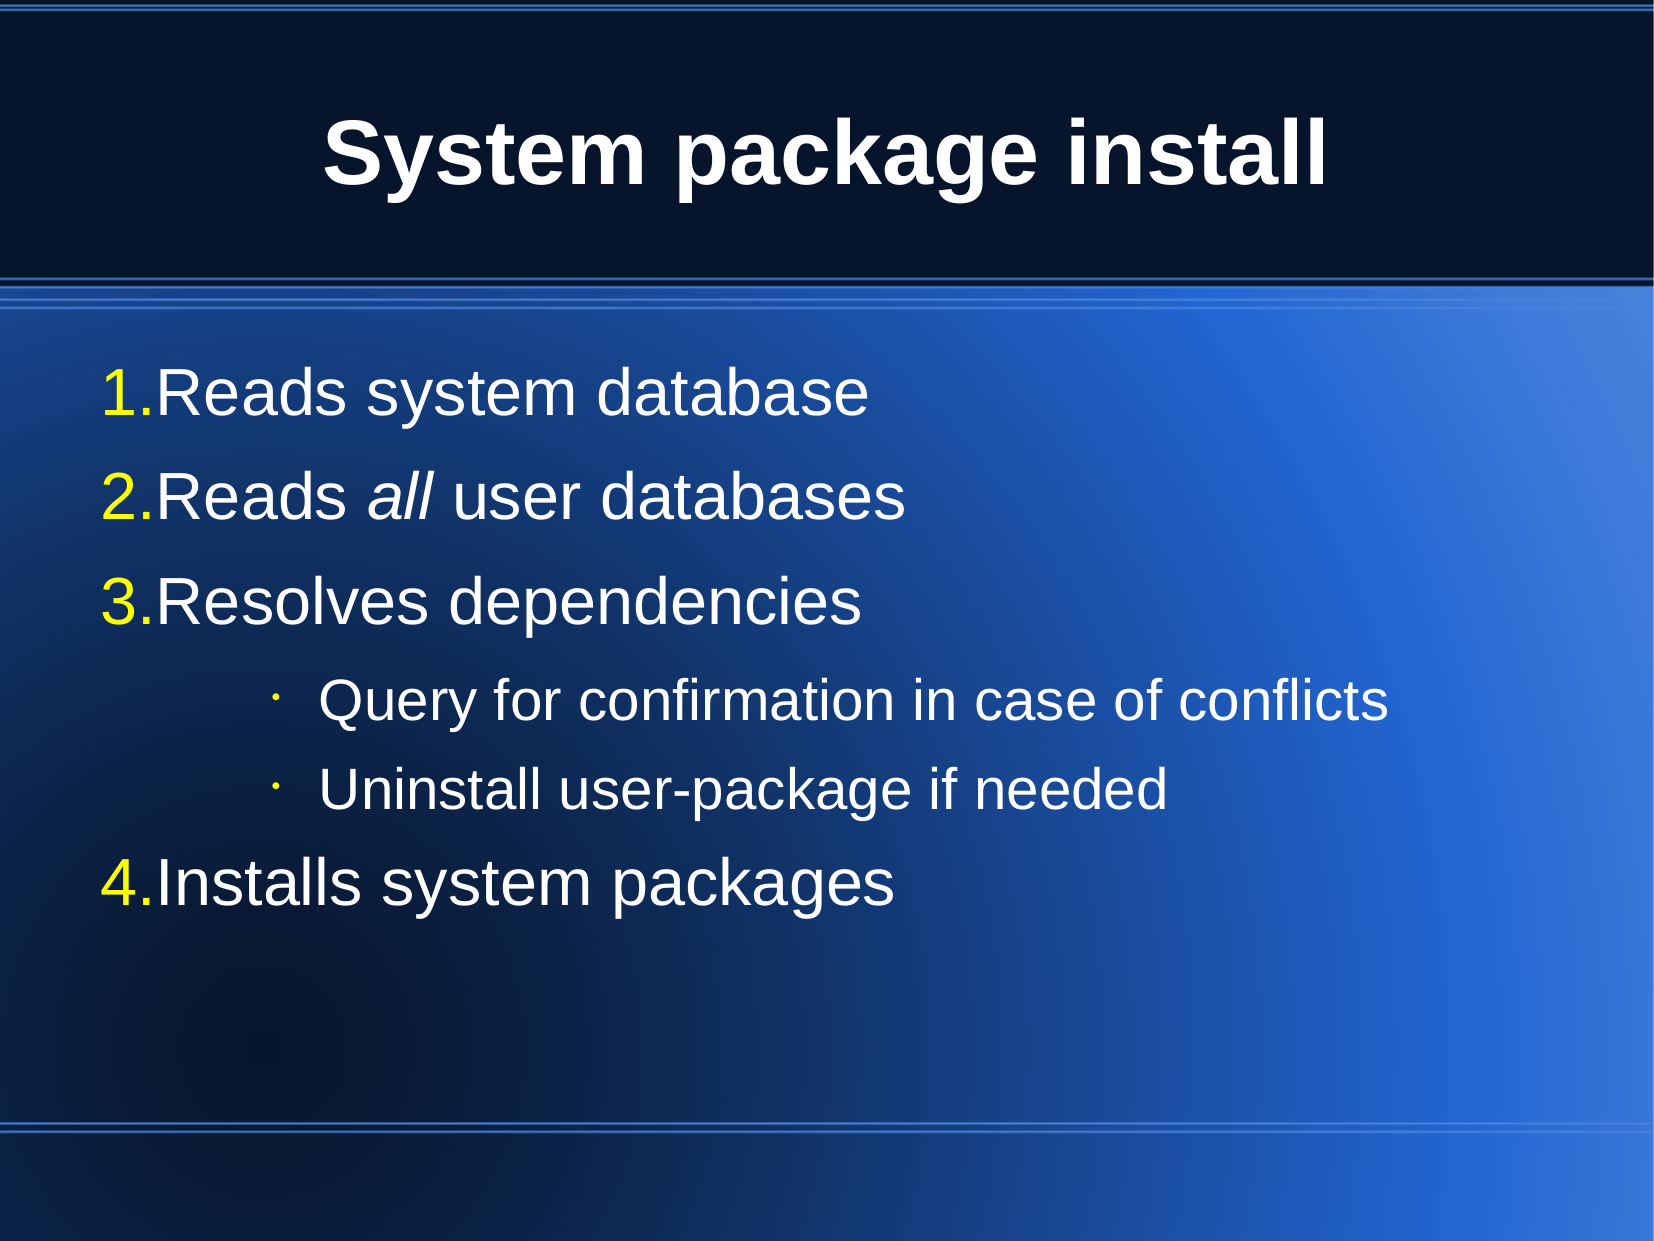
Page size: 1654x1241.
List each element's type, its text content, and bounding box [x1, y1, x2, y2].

picture [0, 0, 1654, 1241]
title System package install [82, 56, 1571, 250]
list Reads system database Reads all user databases Resolves dependencies Query for confirmation in case of conflicts Uninstall user-package if needed Installs system packages [82, 355, 1571, 1159]
